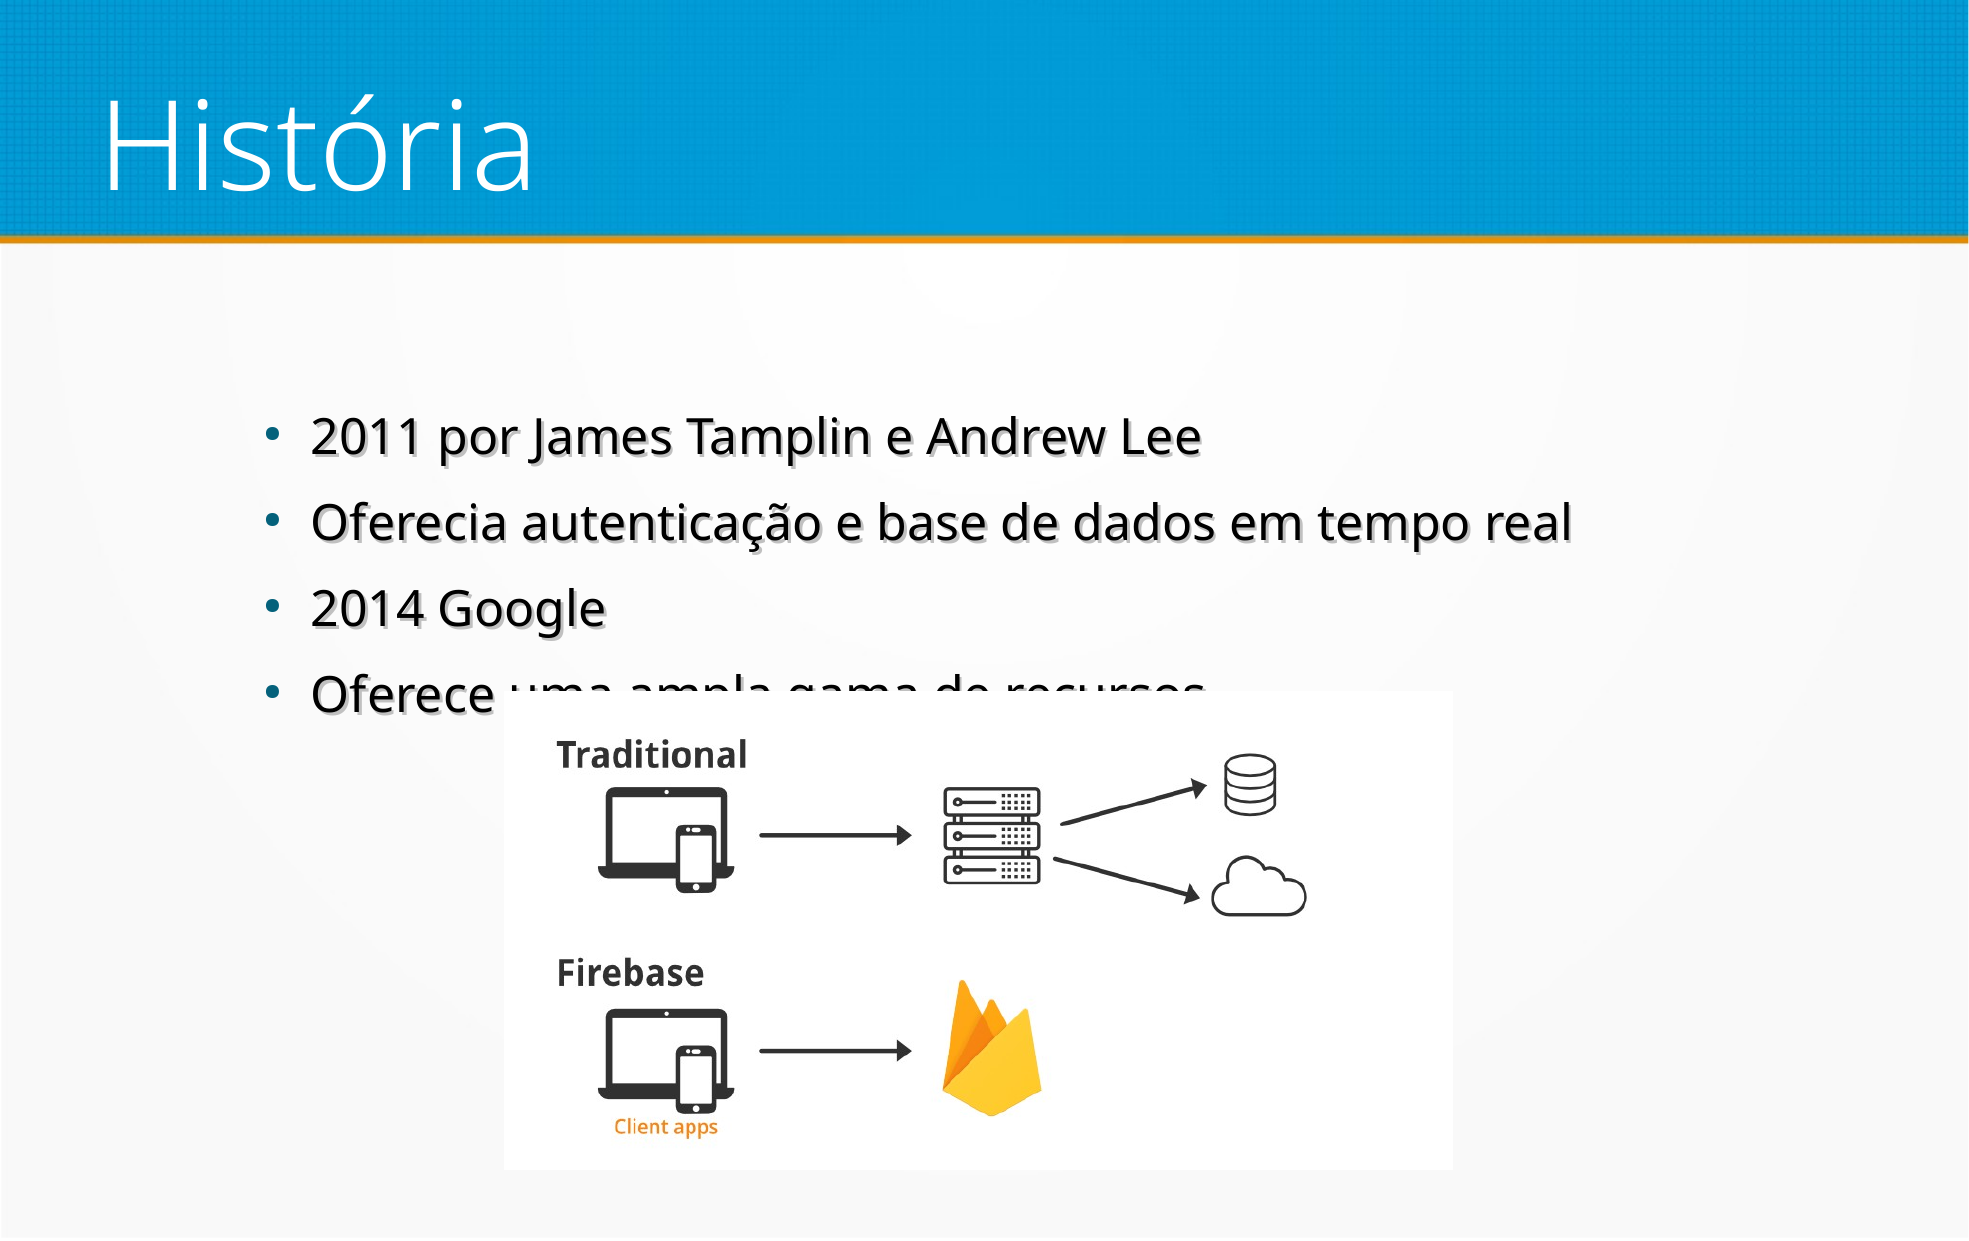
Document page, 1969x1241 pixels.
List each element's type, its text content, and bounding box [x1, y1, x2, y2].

title História [98, 19, 1870, 227]
picture [0, 233, 1969, 1241]
list 2011 por James Tamplin e Andrew Lee Oferecia autenticação e base de dados em tempo real 2014 Google Oferece uma ampla gama de recursos [98, 315, 1861, 1081]
